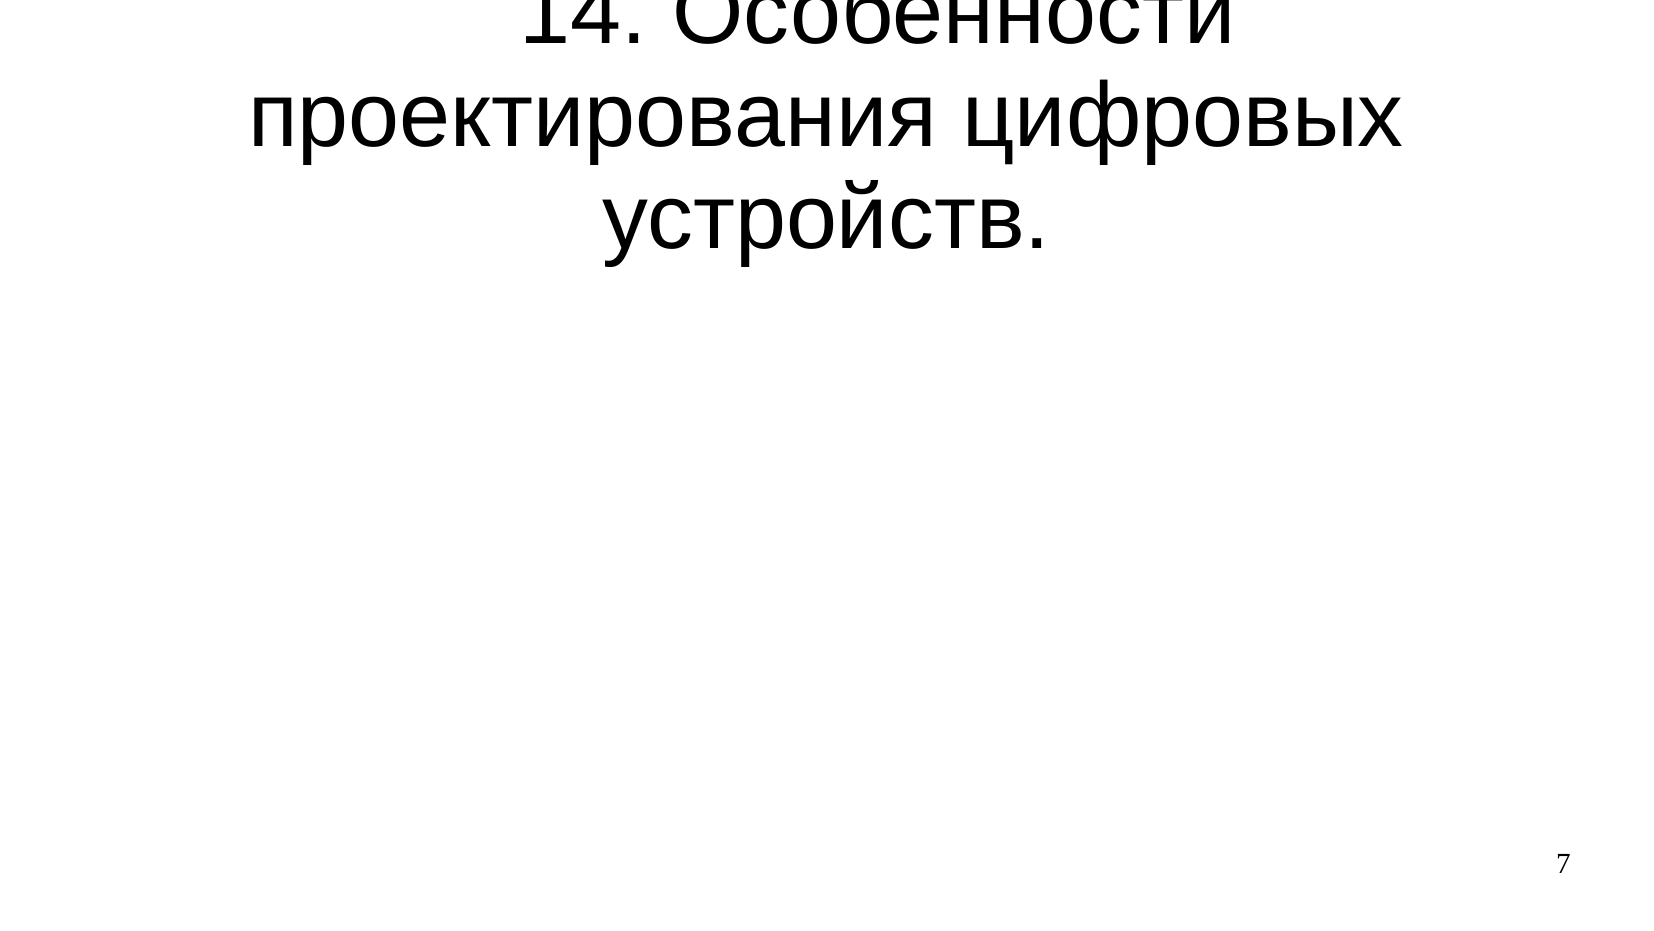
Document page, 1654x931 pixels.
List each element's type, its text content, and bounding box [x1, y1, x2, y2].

title 14. Особенности проектирования цифровых устройств. [82, 0, 1571, 269]
